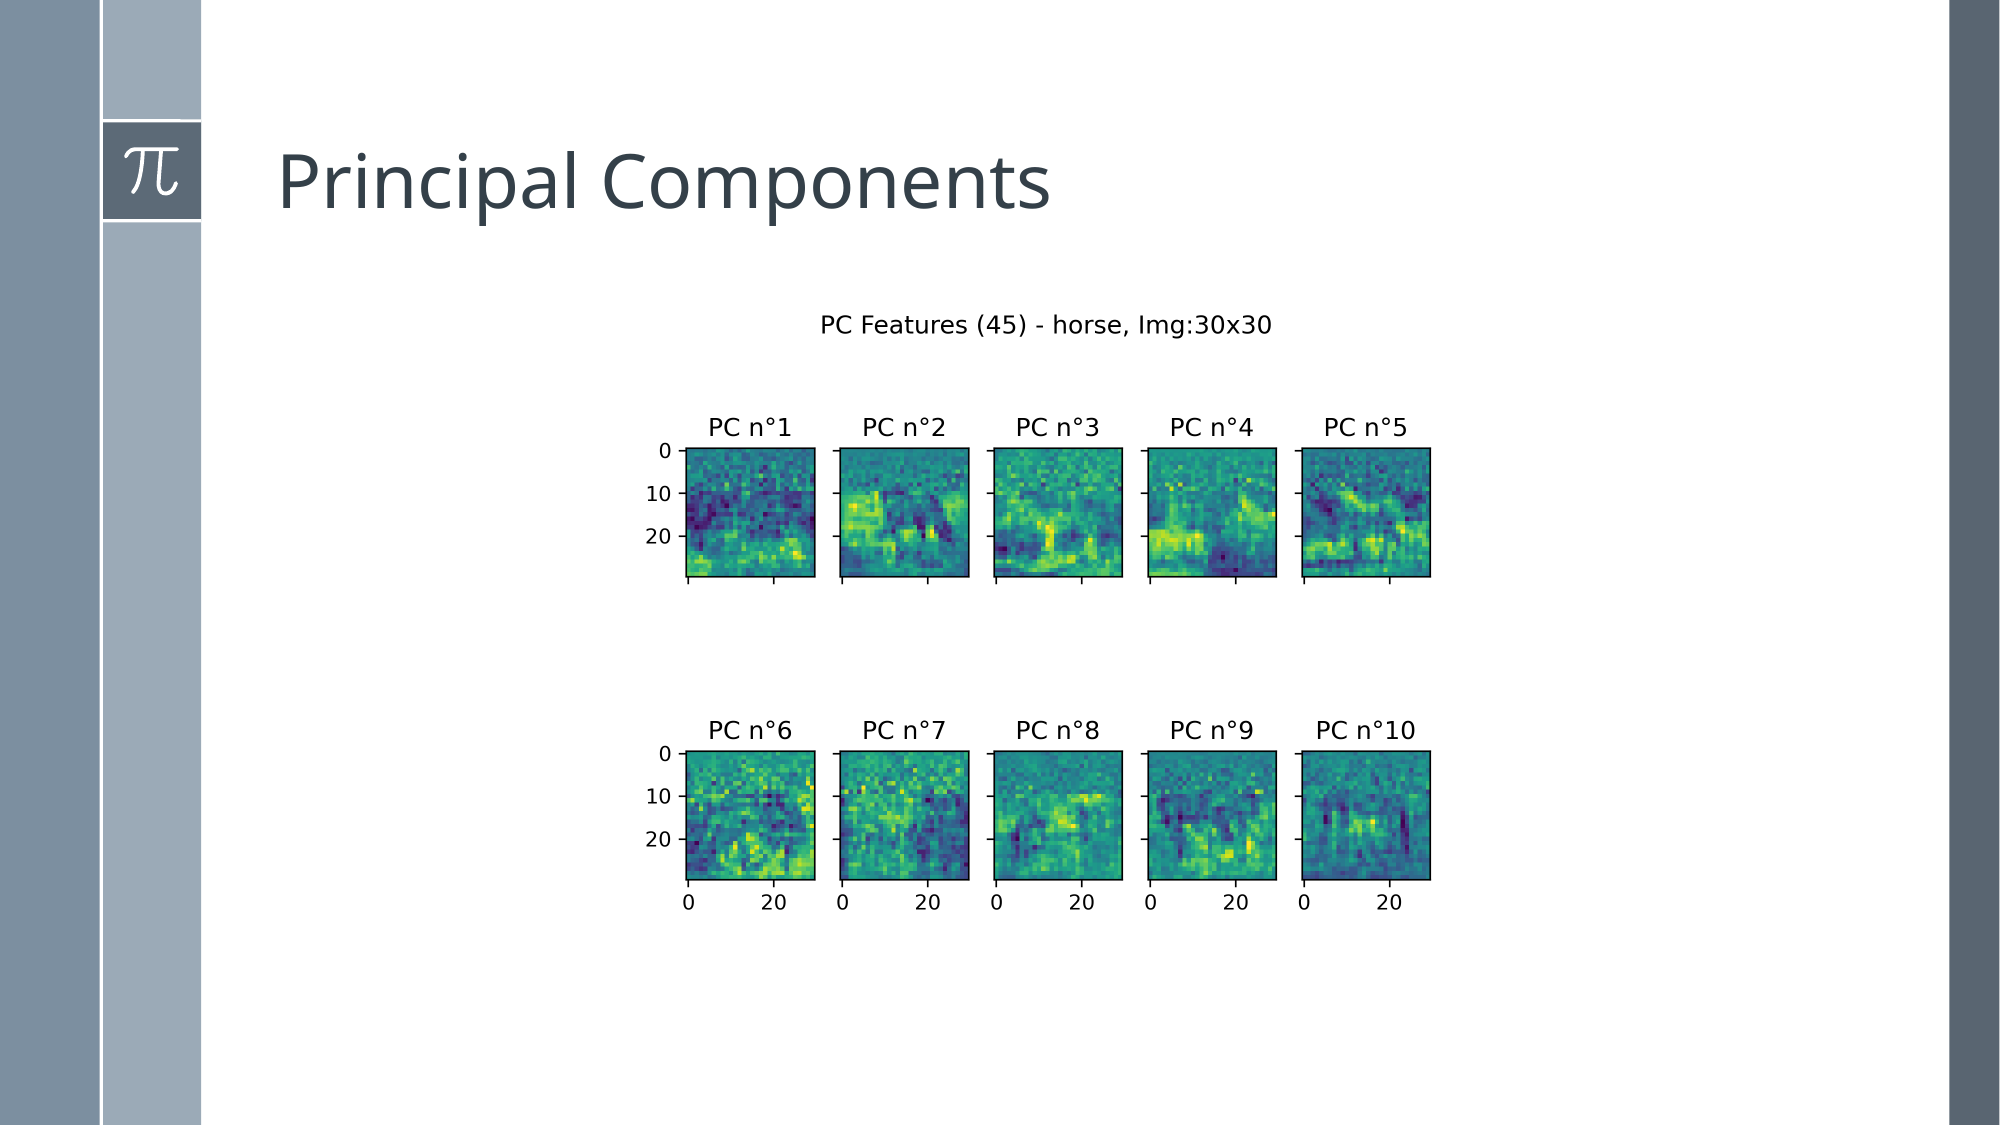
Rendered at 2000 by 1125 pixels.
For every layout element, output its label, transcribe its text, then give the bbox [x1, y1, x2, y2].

picture [630, 299, 1445, 929]
text_box Principal Components [261, 29, 1867, 233]
